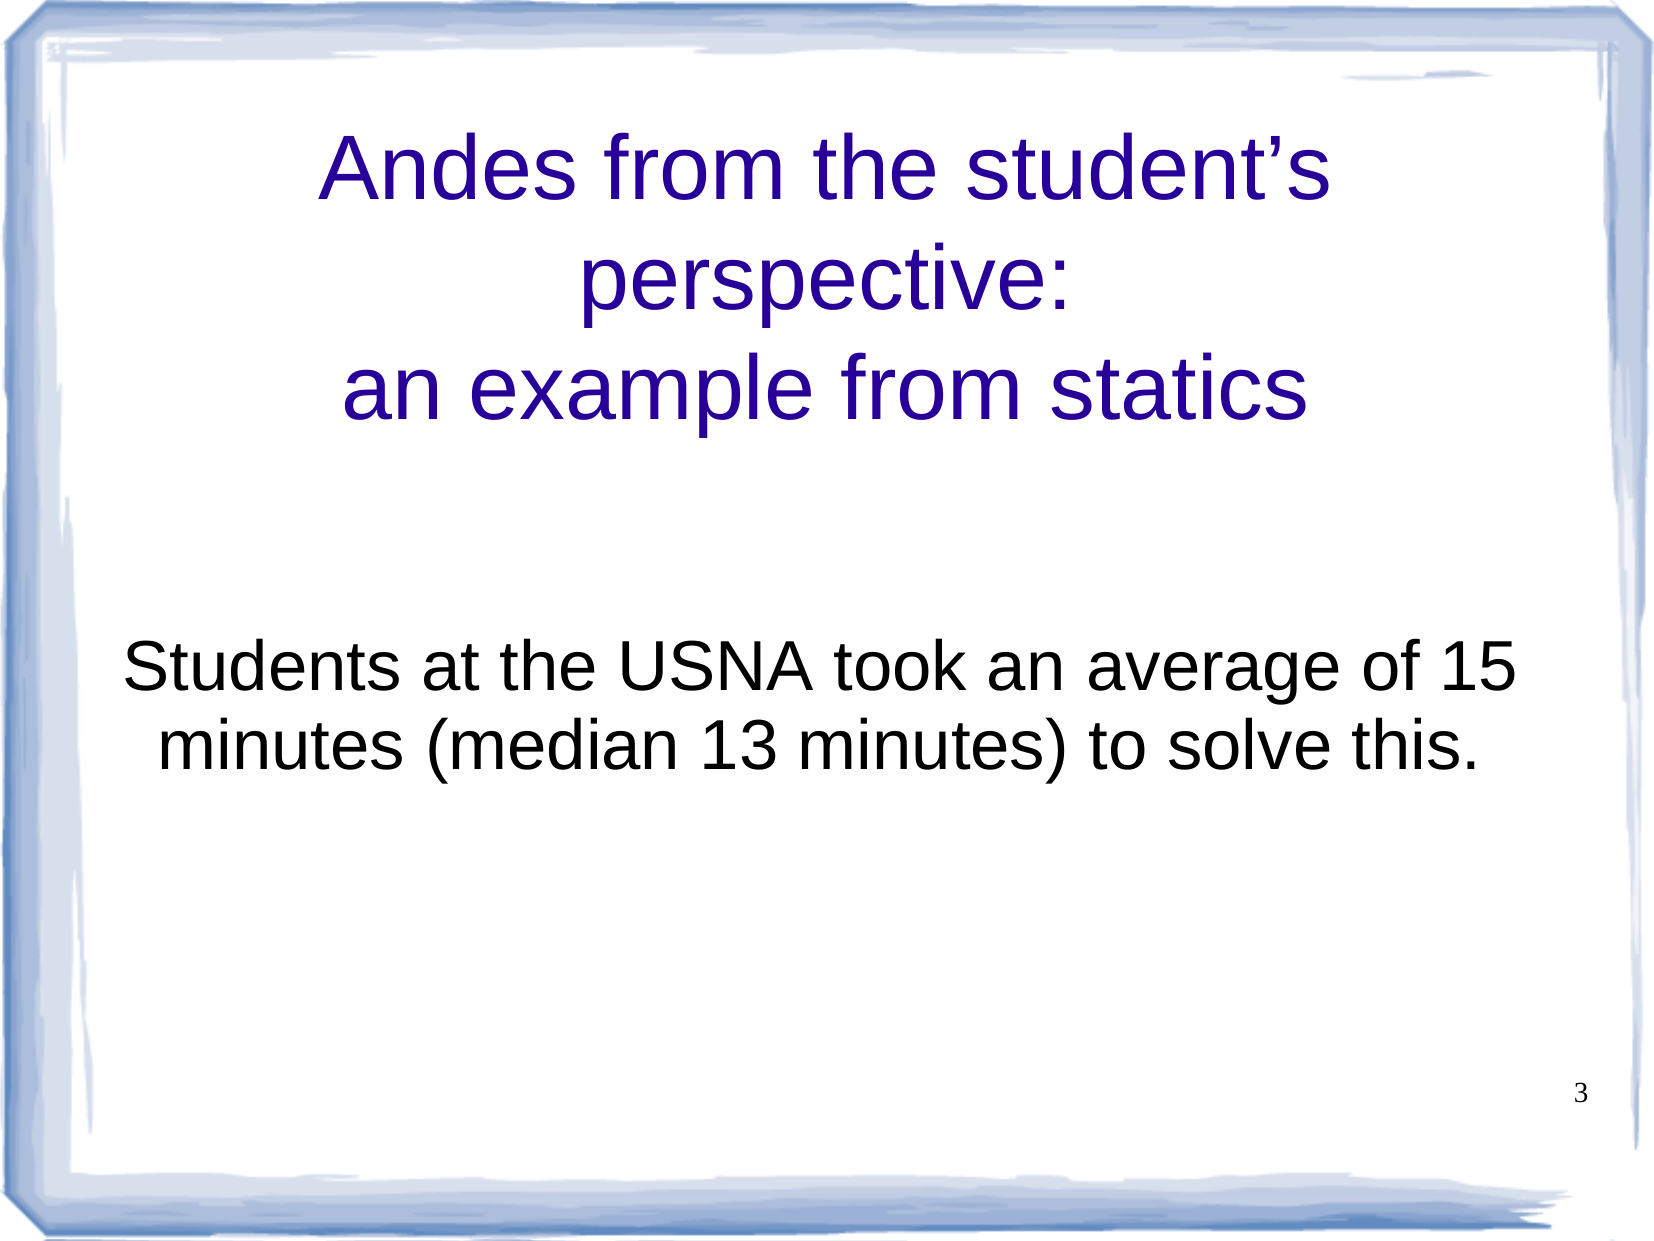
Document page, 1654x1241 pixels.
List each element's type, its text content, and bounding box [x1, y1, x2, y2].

subtitle Students at the USNA took an average of 15 minutes (median 13 minutes) to solve this. [75, 480, 1566, 931]
picture [0, 0, 1654, 1241]
title Andes from the student’s perspective: an example from statics [86, 95, 1576, 451]
